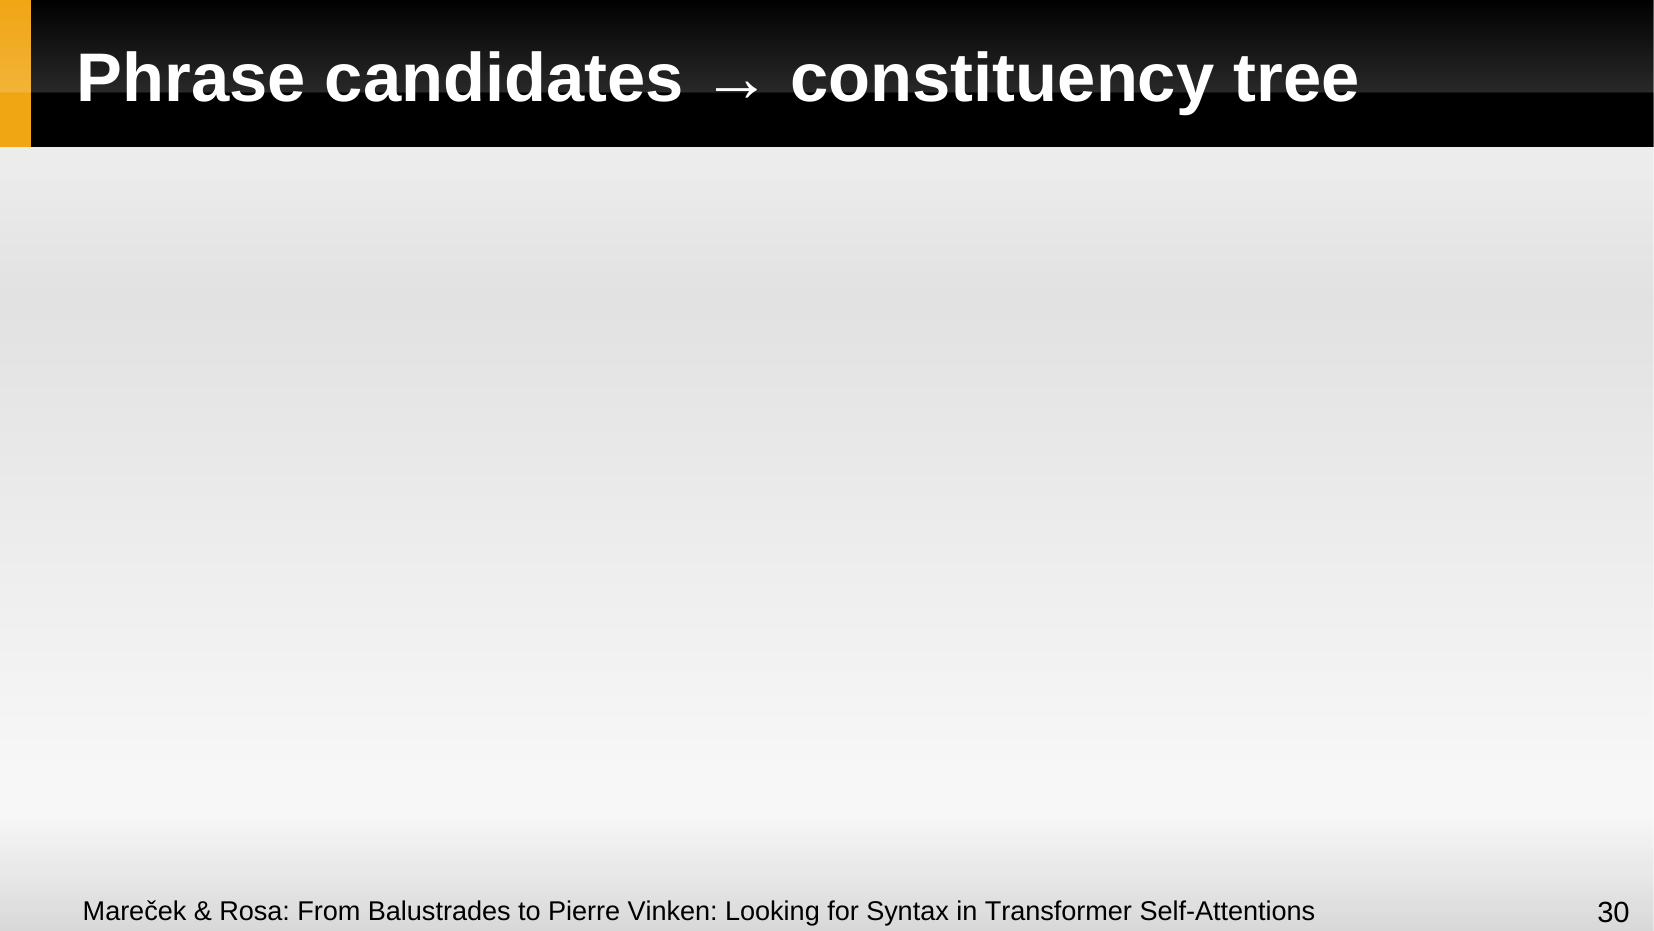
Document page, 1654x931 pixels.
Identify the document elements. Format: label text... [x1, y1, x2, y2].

title Phrase candidates → constituency tree [76, 0, 1625, 156]
picture [0, 0, 1654, 931]
